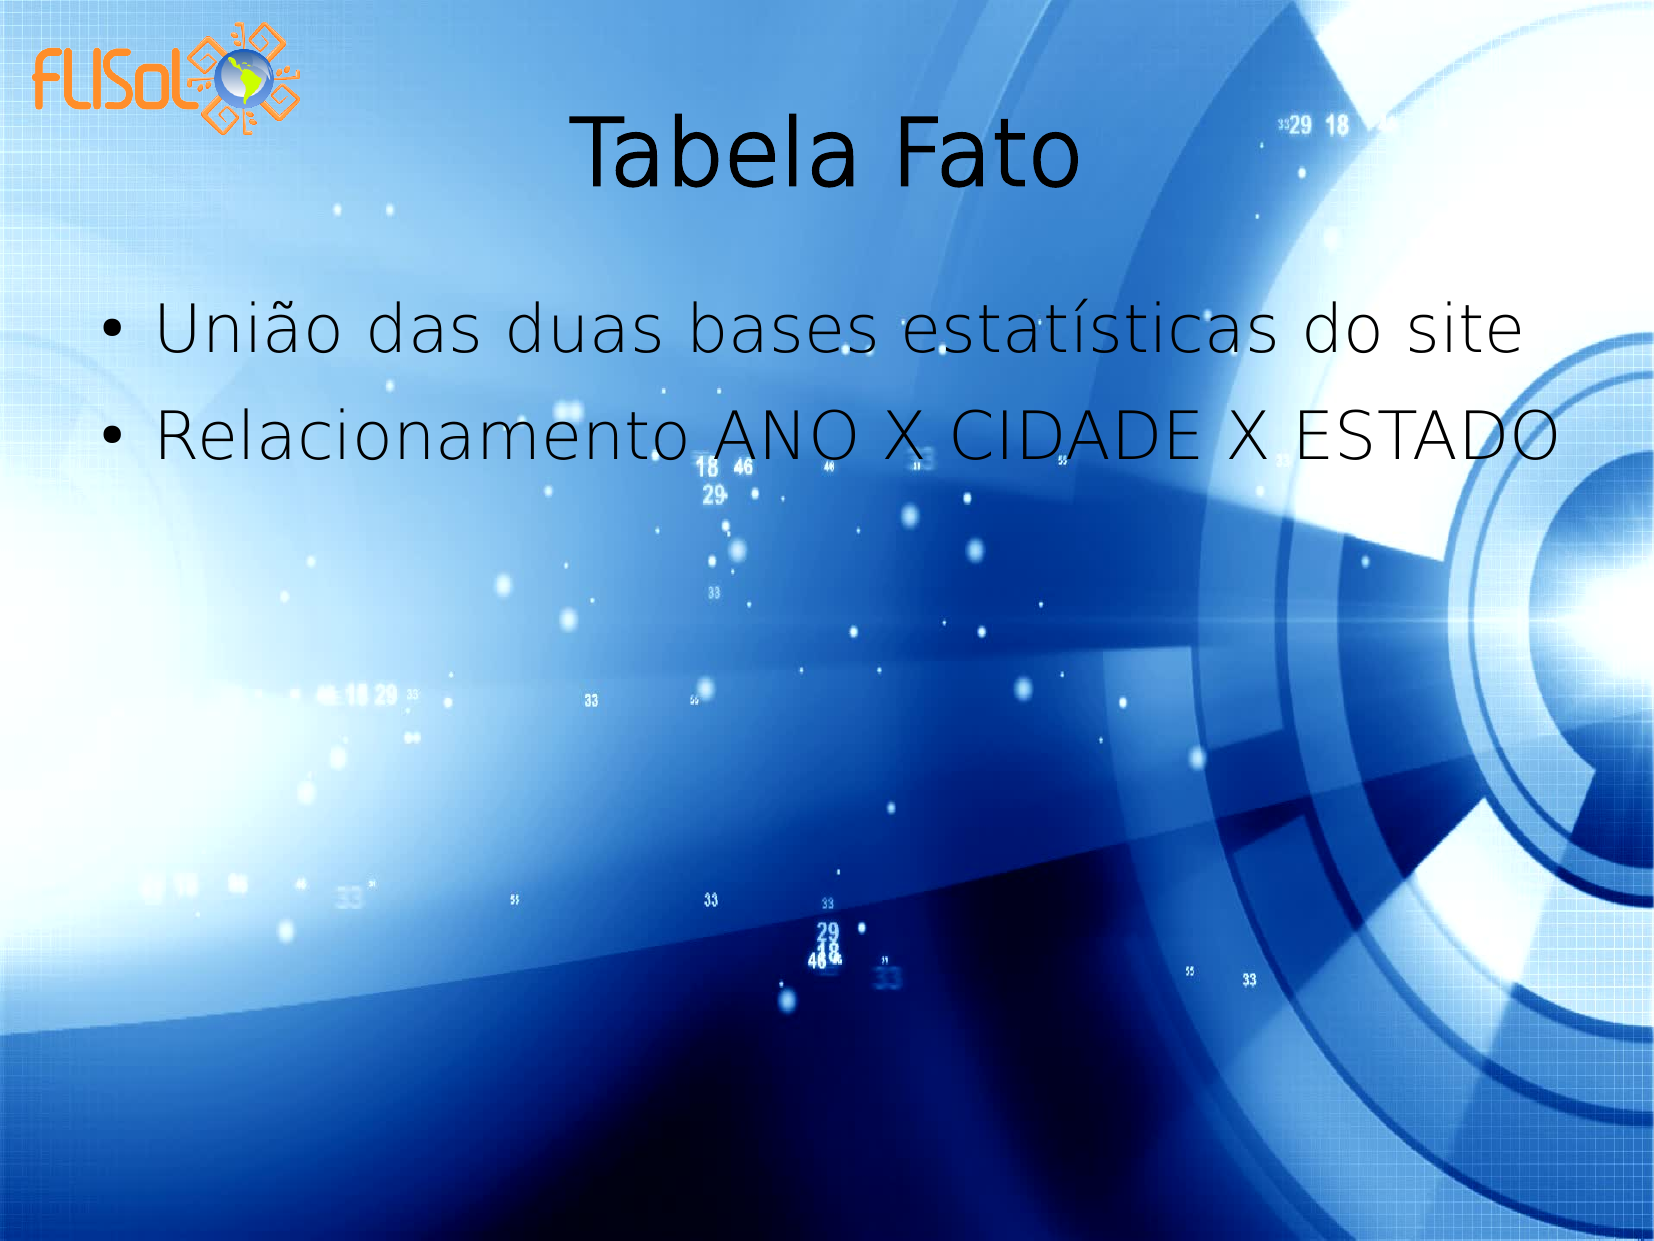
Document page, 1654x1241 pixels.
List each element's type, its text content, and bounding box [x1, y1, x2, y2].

picture [0, 0, 1654, 1241]
title Tabela Fato [82, 49, 1571, 257]
list União das duas bases estatísticas do site Relacionamento ANO X CIDADE X ESTADO [82, 290, 1571, 1010]
